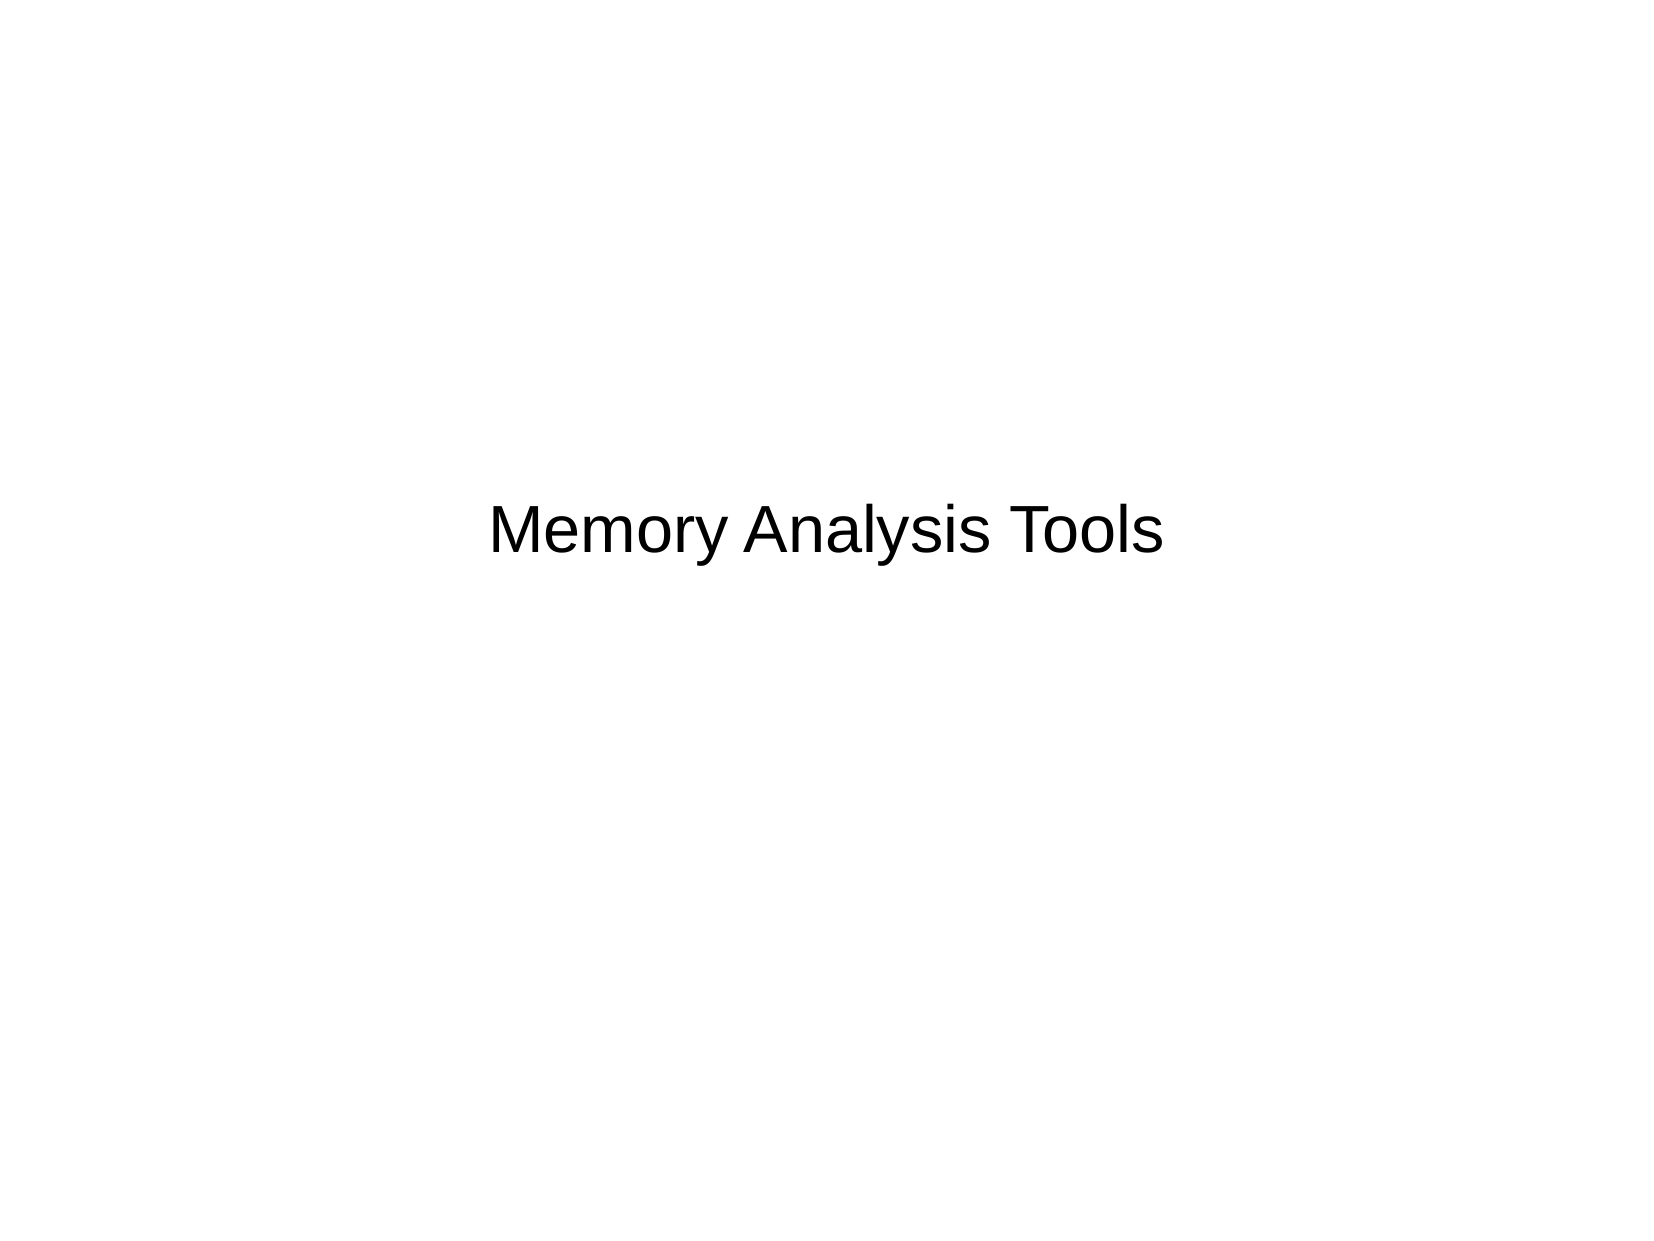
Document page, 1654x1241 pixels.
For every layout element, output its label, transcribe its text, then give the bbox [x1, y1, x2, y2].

subtitle Memory Analysis Tools [82, 49, 1571, 1010]
